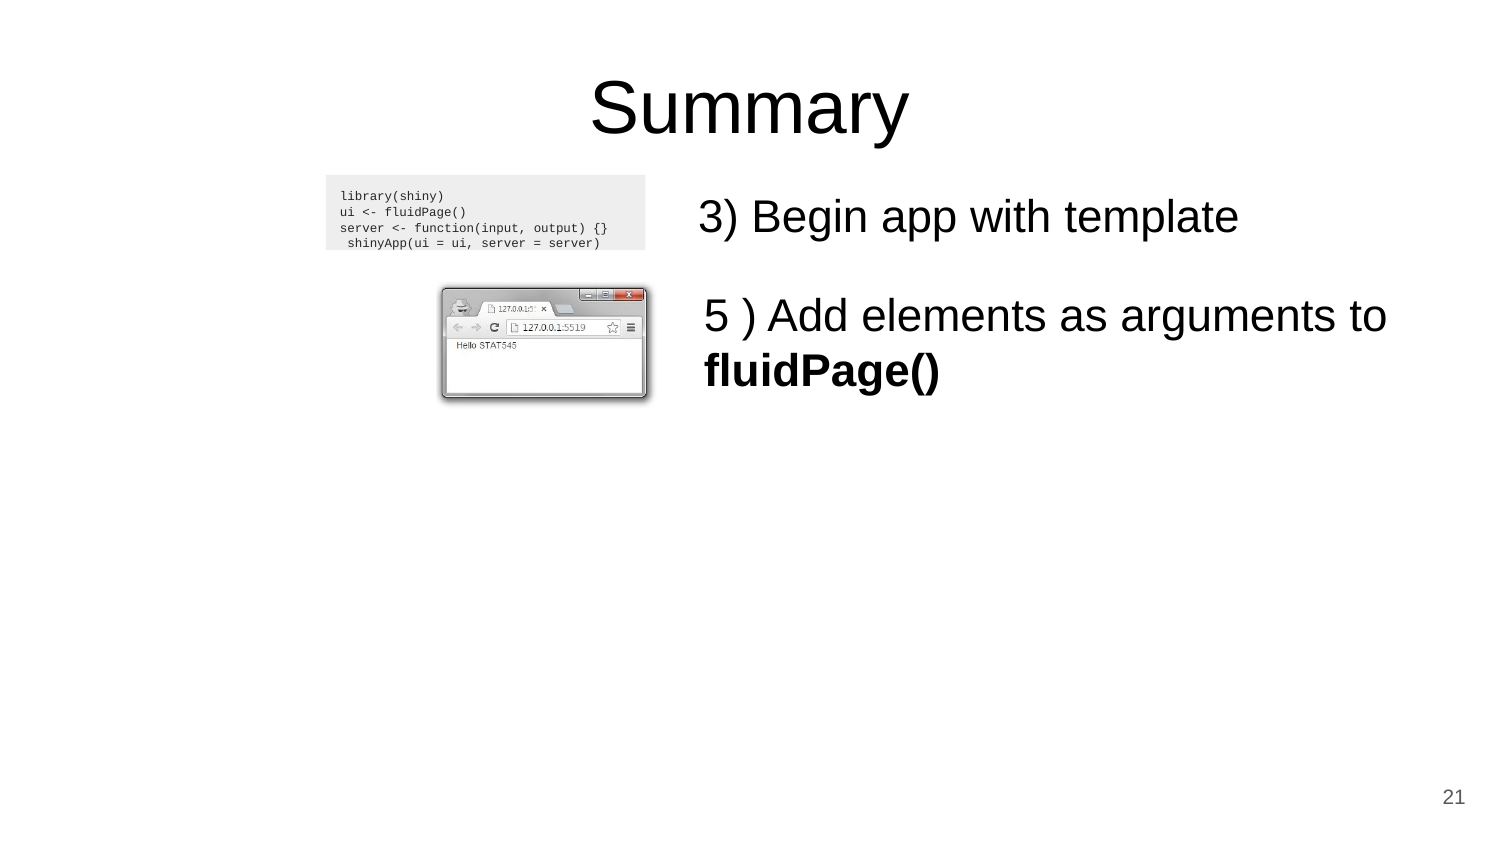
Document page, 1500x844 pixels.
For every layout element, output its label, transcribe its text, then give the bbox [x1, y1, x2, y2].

slide_number <number> [1438, 783, 1470, 844]
text_box 3) Begin app with template [696, 184, 1321, 243]
text_box [436, 281, 658, 409]
text_box 5 ) Add elements as arguments to fluidPage() [696, 283, 1456, 474]
title Summary [587, 56, 912, 200]
text_box library(shiny) ui <- fluidPage() server <- function(input, output) {} shinyApp(ui = ui, server = server) [325, 174, 646, 251]
